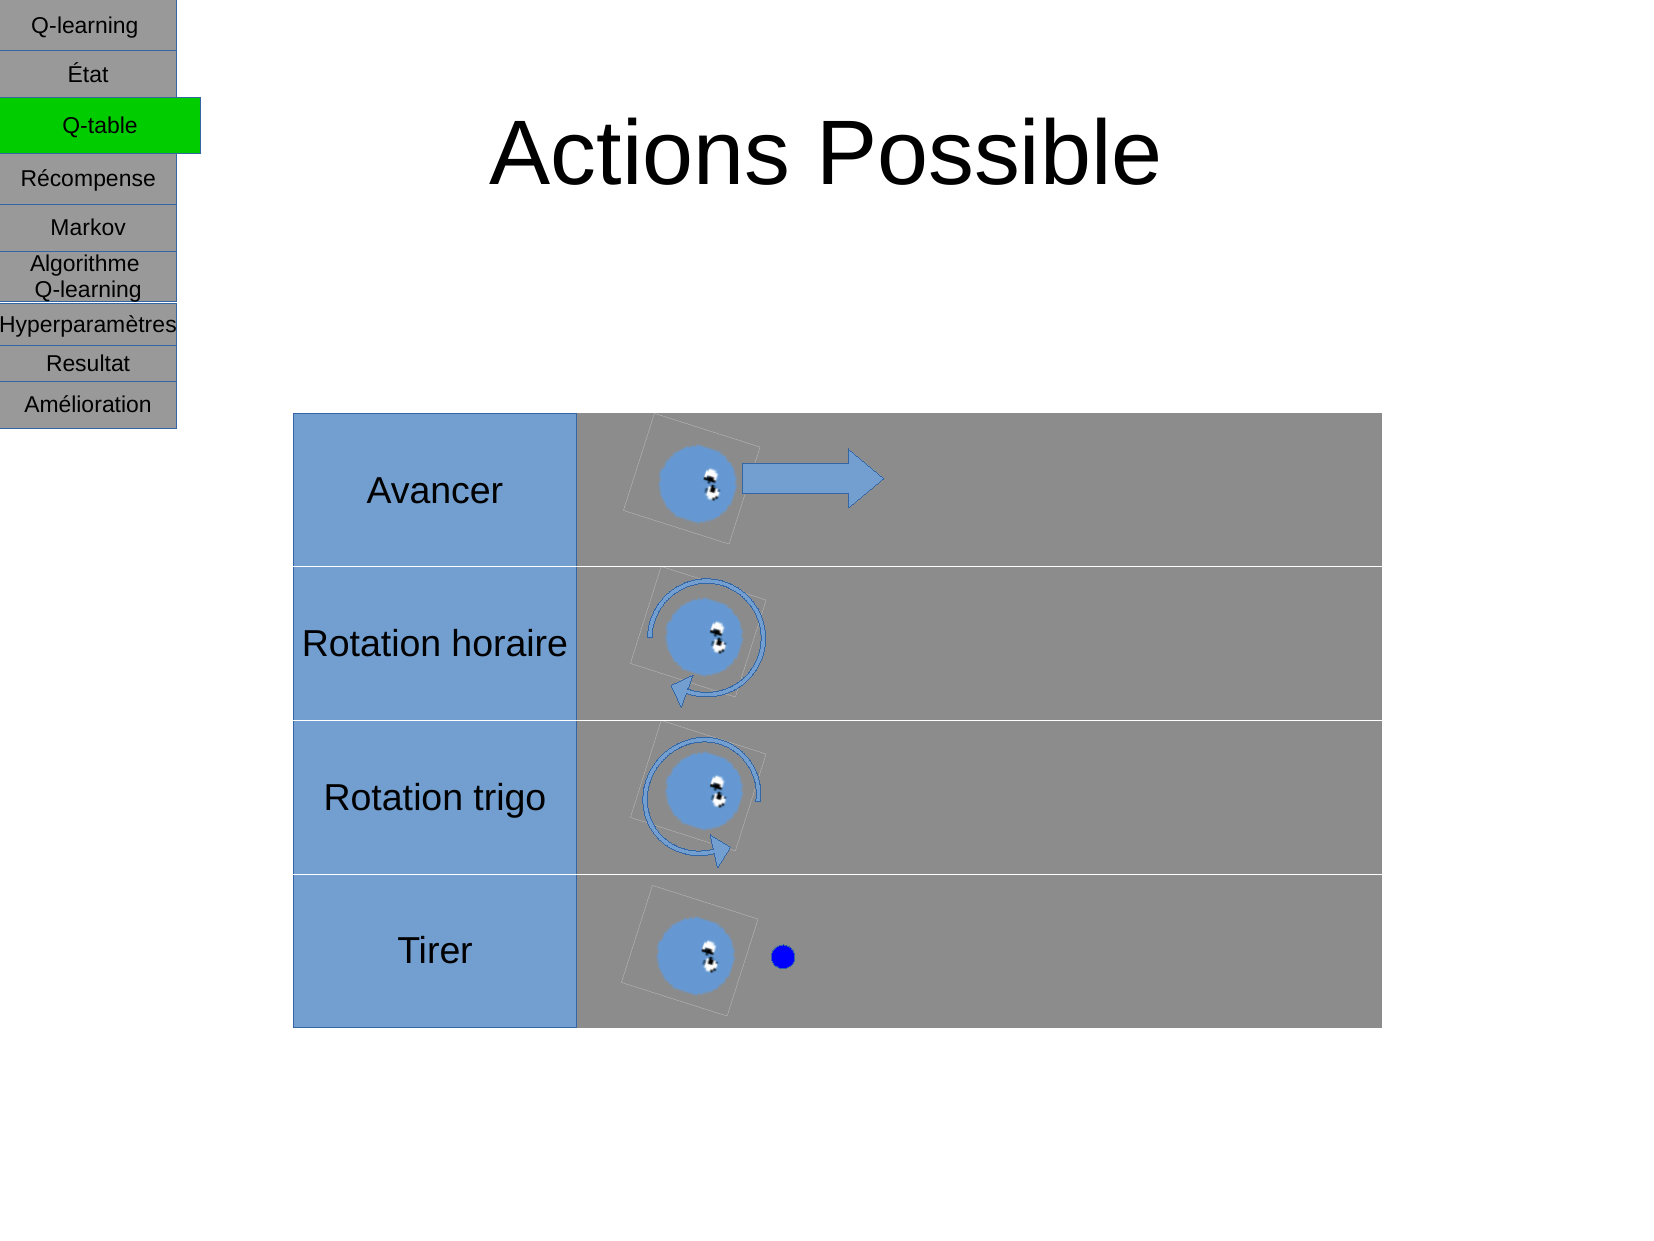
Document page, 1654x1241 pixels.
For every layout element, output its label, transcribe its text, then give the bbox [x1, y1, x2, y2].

text_box Q-learning [0, 0, 177, 50]
text_box Tirer [293, 875, 577, 1028]
text_box Amélioration [0, 381, 177, 429]
picture [577, 413, 1382, 566]
text_box Q-table [0, 97, 201, 154]
text_box Algorithme Q-learning [0, 251, 177, 302]
title Actions Possible [177, 49, 1571, 257]
text_box [647, 578, 766, 708]
text_box Avancer [293, 413, 577, 566]
text_box Markov [0, 204, 177, 251]
text_box [771, 944, 795, 969]
text_box Resultat [0, 345, 177, 381]
picture [577, 875, 1382, 1028]
text_box Hyperparamètres [0, 303, 177, 345]
text_box [742, 448, 884, 508]
text_box Rotation horaire [293, 567, 577, 720]
picture [577, 567, 1382, 720]
text_box Rotation trigo [293, 721, 577, 874]
picture [577, 721, 1382, 874]
text_box État [0, 50, 177, 97]
text_box Récompense [0, 153, 177, 204]
text_box [642, 737, 761, 868]
